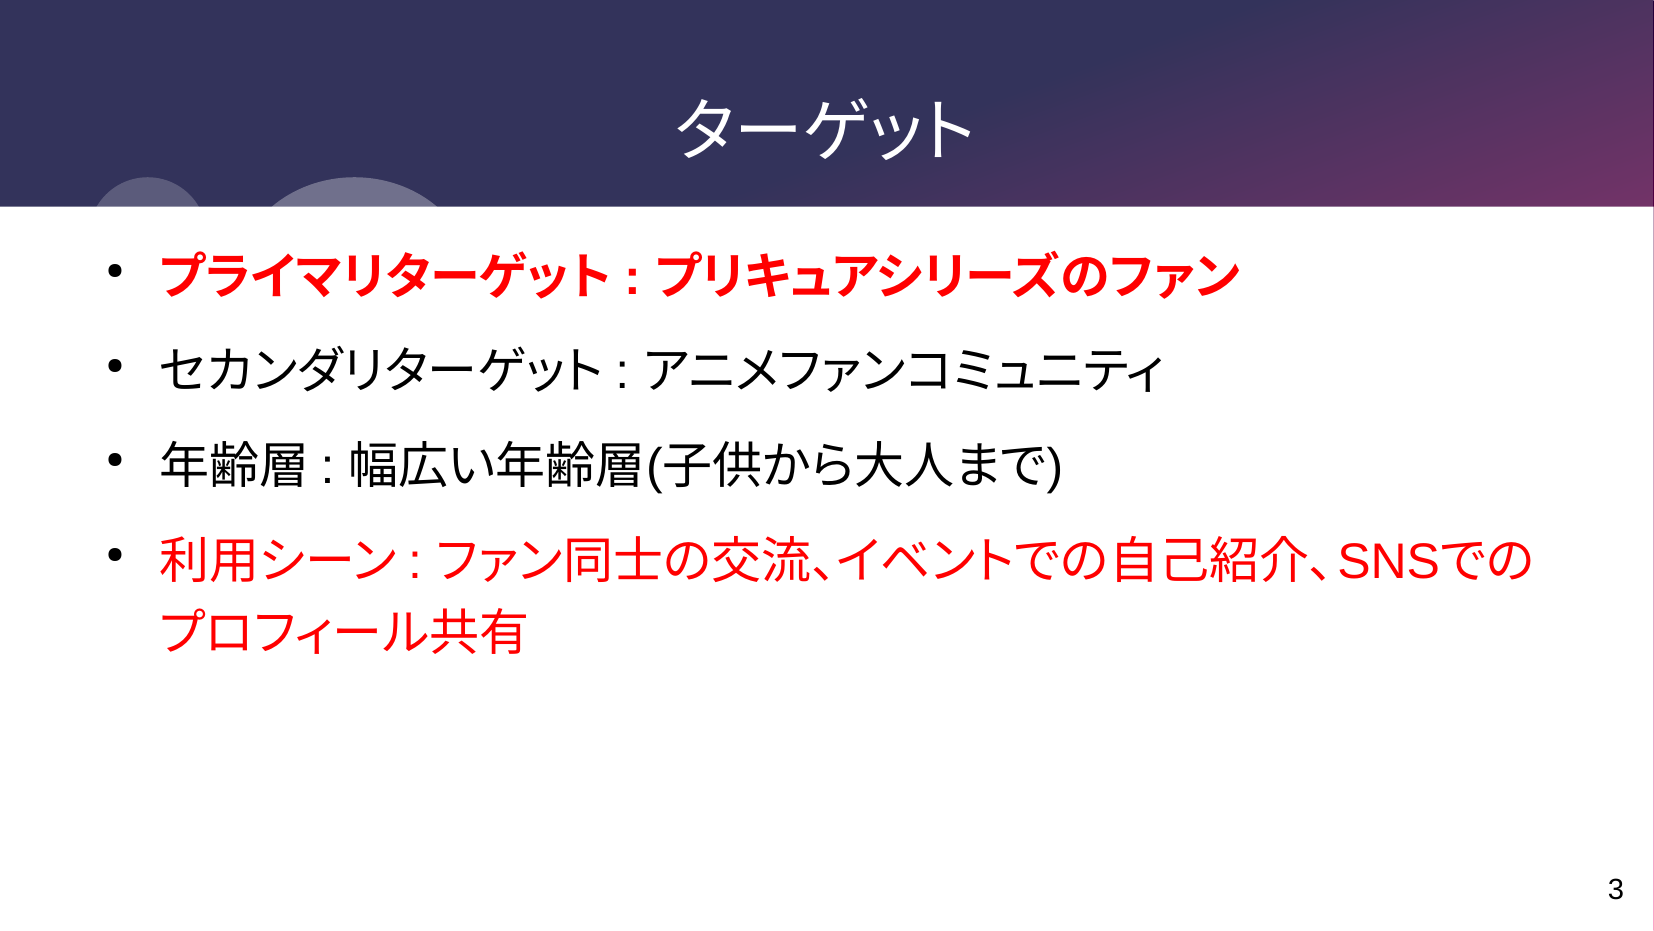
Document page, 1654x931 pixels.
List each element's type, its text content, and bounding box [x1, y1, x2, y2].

title ターゲット [88, 44, 1565, 207]
list プライマリターゲット : プリキュアシリーズのファン セカンダリターゲット : アニメファンコミュニティ 年齢層 : 幅広い年齢層(子供から大人まで) 利用シーン : ファン同士の交流、イベントでの自己紹介、SNSでのプロフィール共有 [88, 236, 1565, 827]
